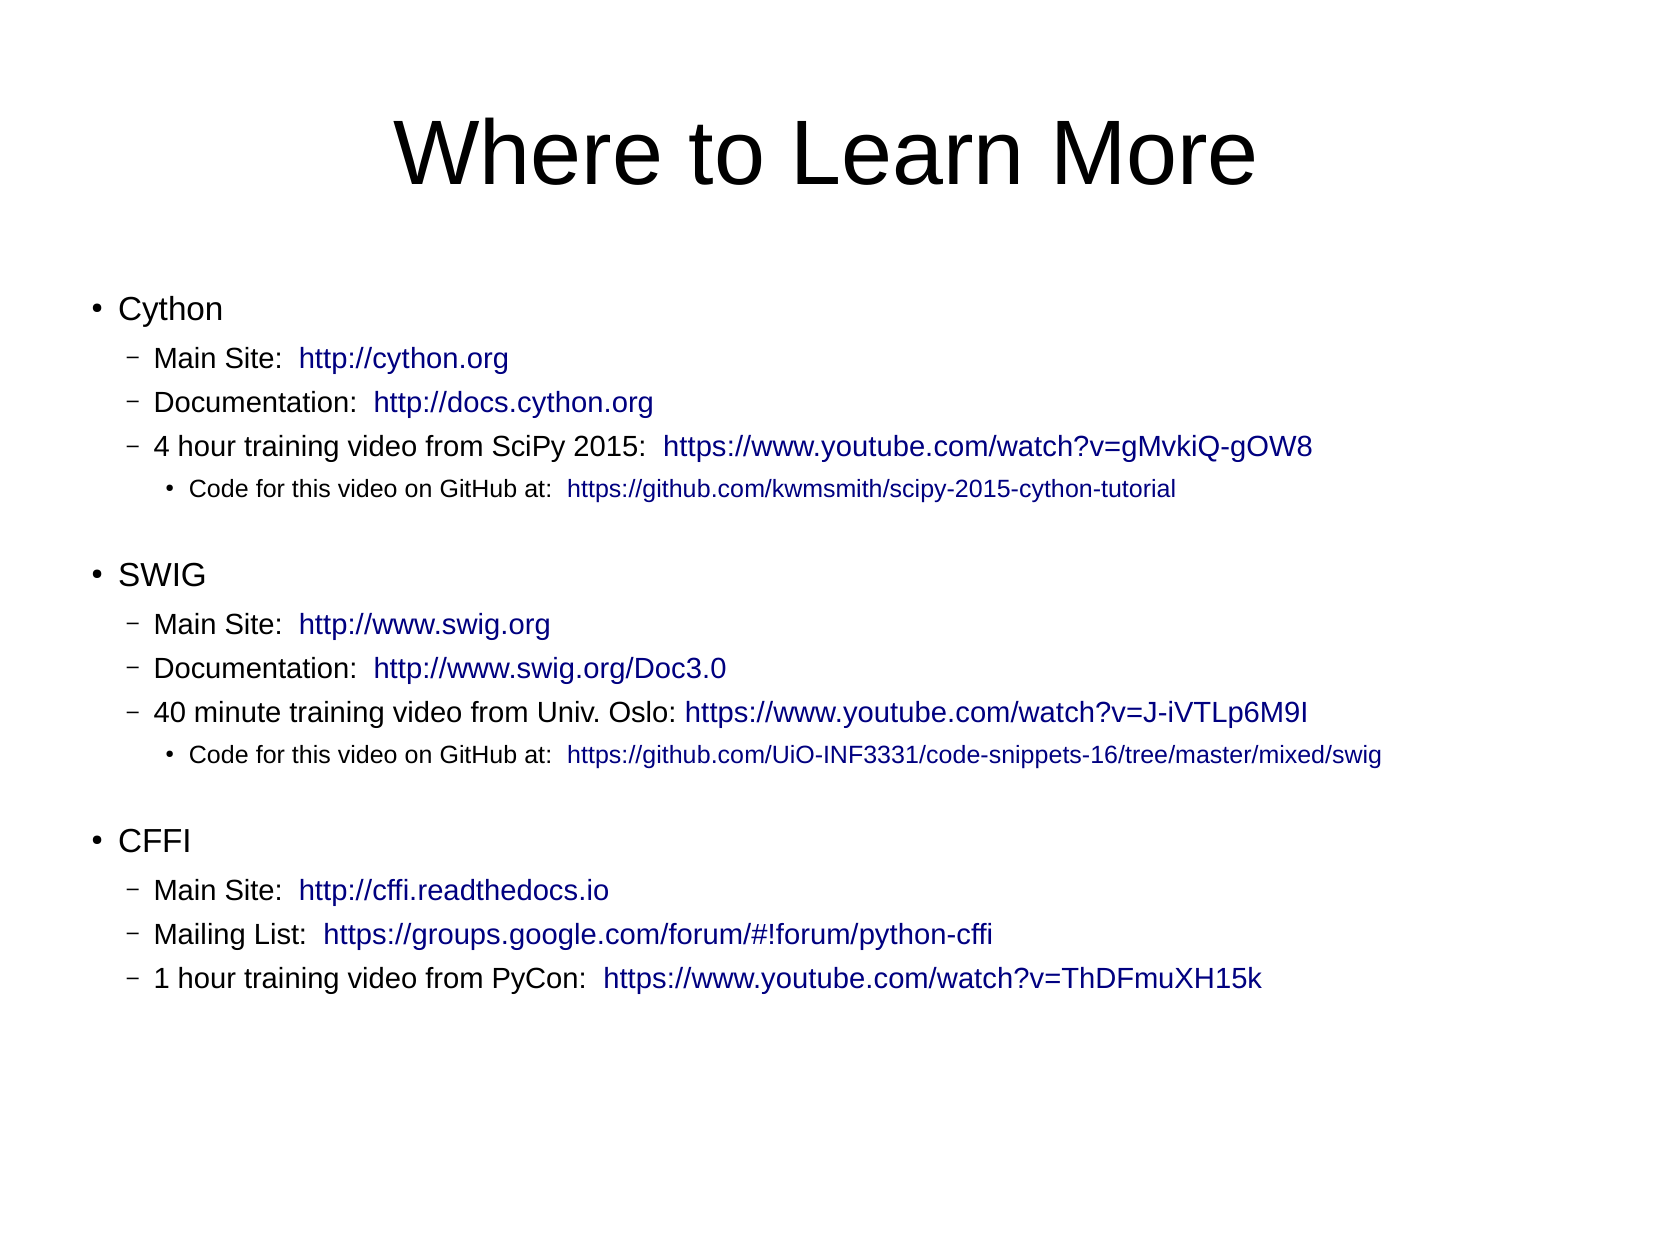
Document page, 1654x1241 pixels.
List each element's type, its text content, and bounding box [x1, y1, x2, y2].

title Where to Learn More [82, 49, 1571, 257]
list Cython Main Site: http://cython.org Documentation: http://docs.cython.org 4 hour training video from SciPy 2015: https://www.youtube.com/watch?v=gMvkiQ-gOW8 Code for this video on GitHub at: https://github.com/kwmsmith/scipy-2015-cython-tutorial SWIG Main Site: http://www.swig.org Documentation: http://www.swig.org/Doc3.0 40 minute training video from Univ. Oslo: https://www.youtube.com/watch?v=J-iVTLp6M9I Code for this video on GitHub at: https://github.com/UiO-INF3331/code-snippets-16/tree/master/mixed/swig CFFI Main Site: http://cffi.readthedocs.io Mailing List: https://groups.google.com/forum/#!forum/python-cffi 1 hour training video from PyCon: https://www.youtube.com/watch?v=ThDFmuXH15k [82, 290, 1571, 1010]
